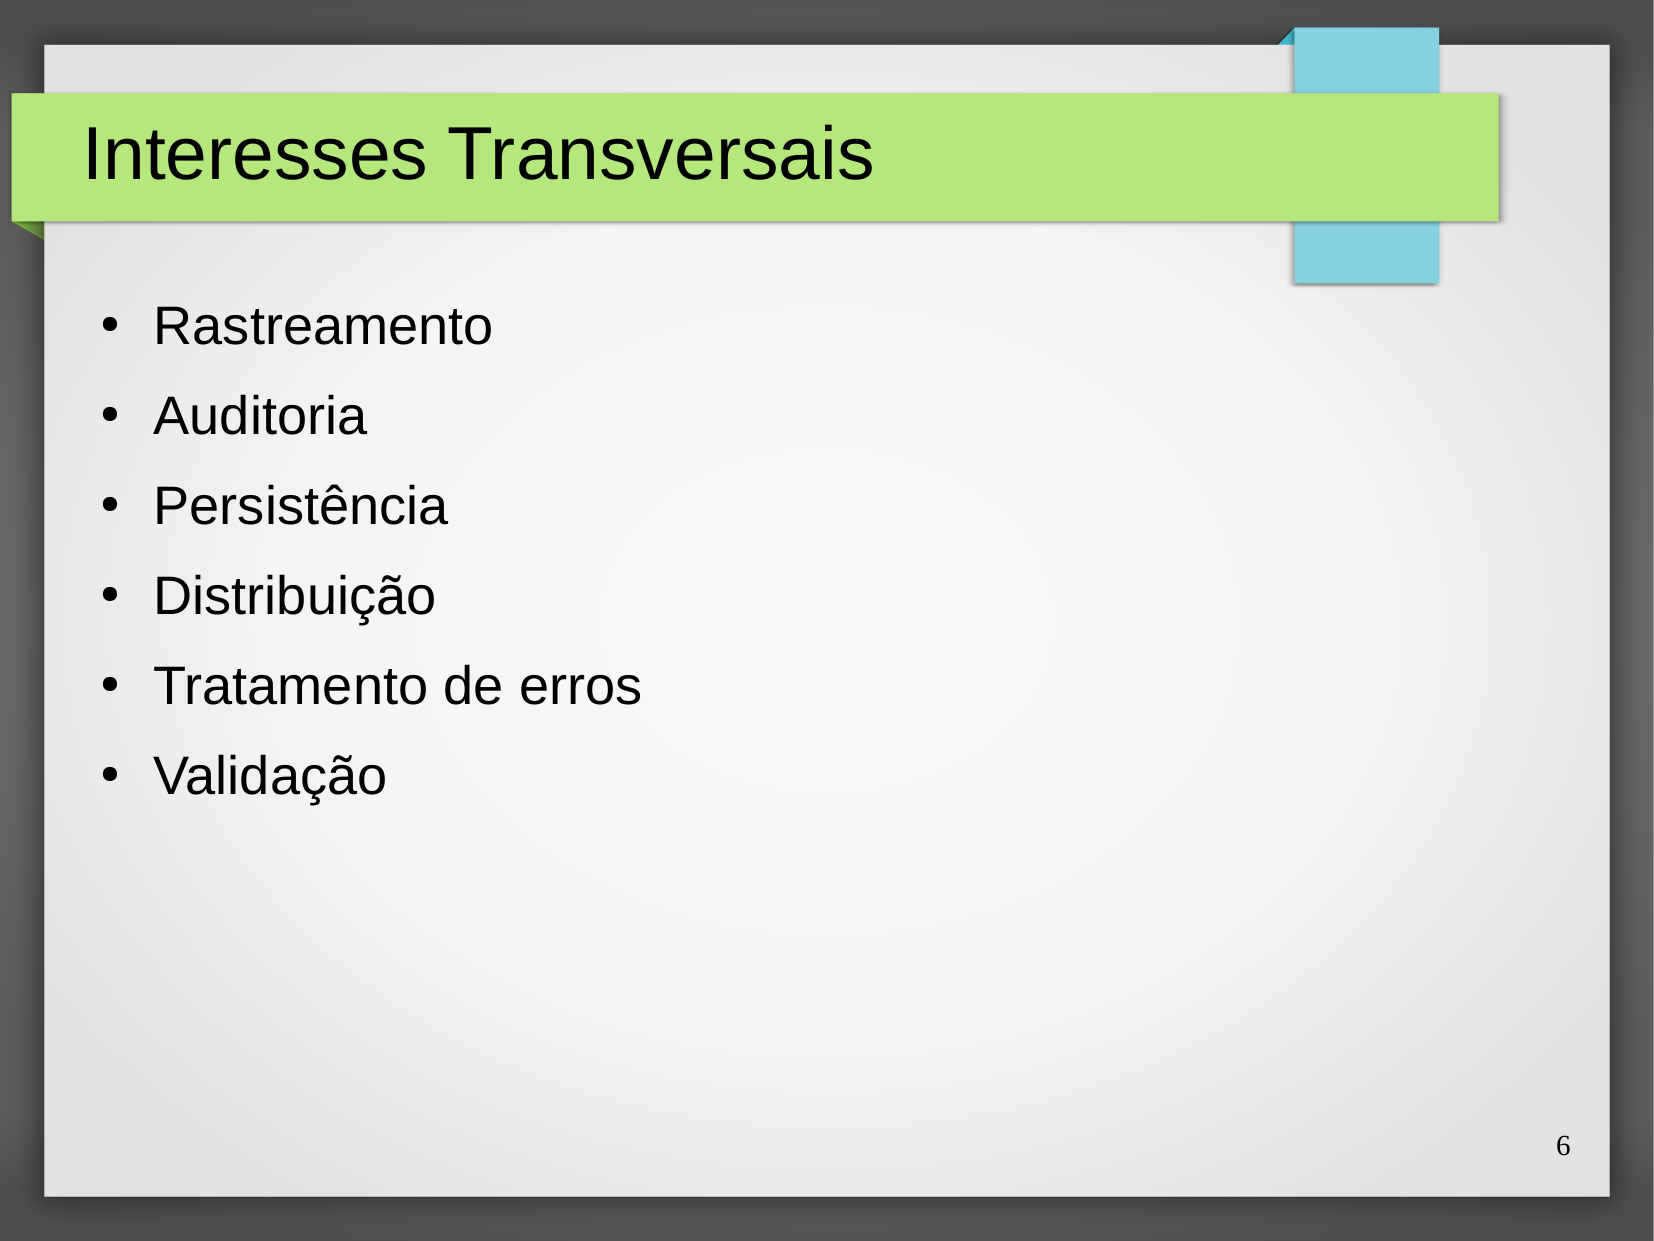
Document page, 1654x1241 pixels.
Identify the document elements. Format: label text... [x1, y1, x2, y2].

title Interesses Transversais [82, 94, 1264, 213]
picture [0, 0, 1654, 1241]
list Rastreamento Auditoria Persistência Distribuição Tratamento de erros Validação [82, 295, 1571, 1015]
